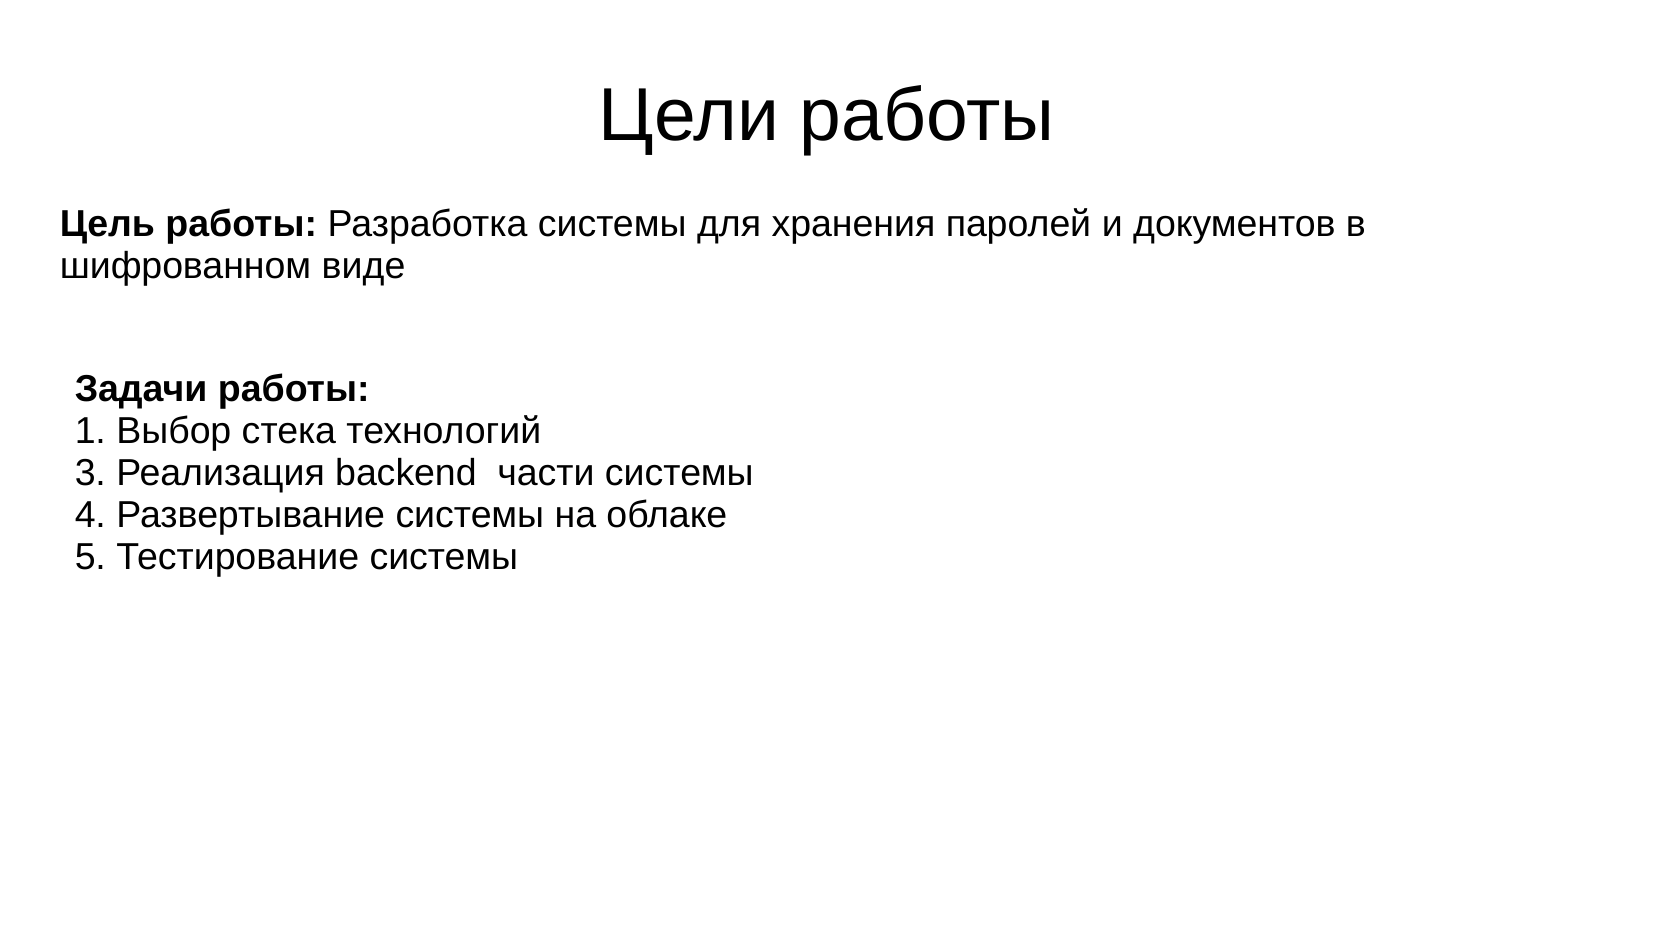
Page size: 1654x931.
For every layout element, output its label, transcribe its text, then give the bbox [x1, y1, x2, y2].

text_box Задачи работы: 1. Выбор стека технологий 3. Реализация backend части системы 4. Развертывание системы на облаке 5. Тестирование системы [60, 360, 1216, 585]
text_box Цель работы: Разработка системы для хранения паролей и документов в шифрованном виде [45, 195, 1576, 294]
title Цели работы [82, 37, 1571, 193]
